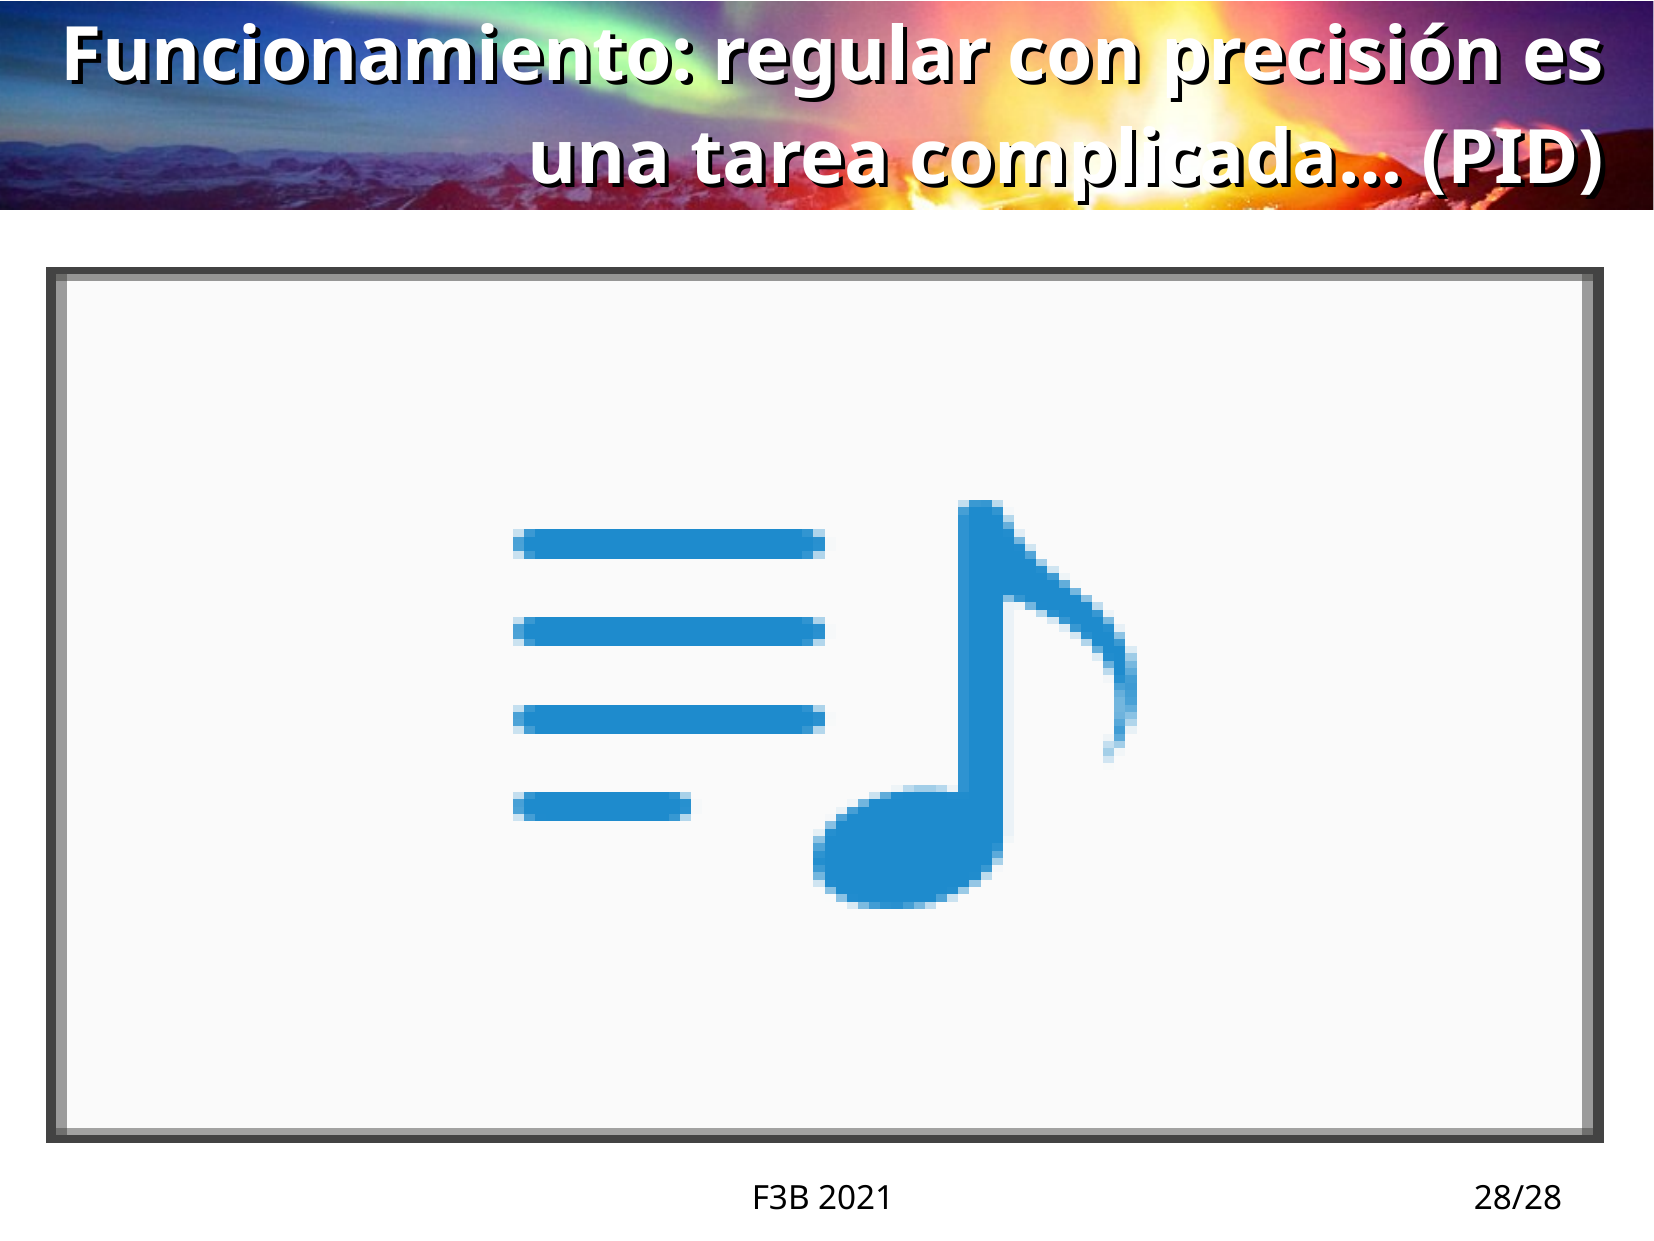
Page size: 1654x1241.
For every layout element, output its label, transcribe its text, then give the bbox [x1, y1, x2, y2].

title Funcionamiento: regular con precisión es una tarea complicada… (PID) [45, 11, 1606, 195]
picture [0, 1, 1654, 210]
text_box [45, 266, 1606, 1144]
